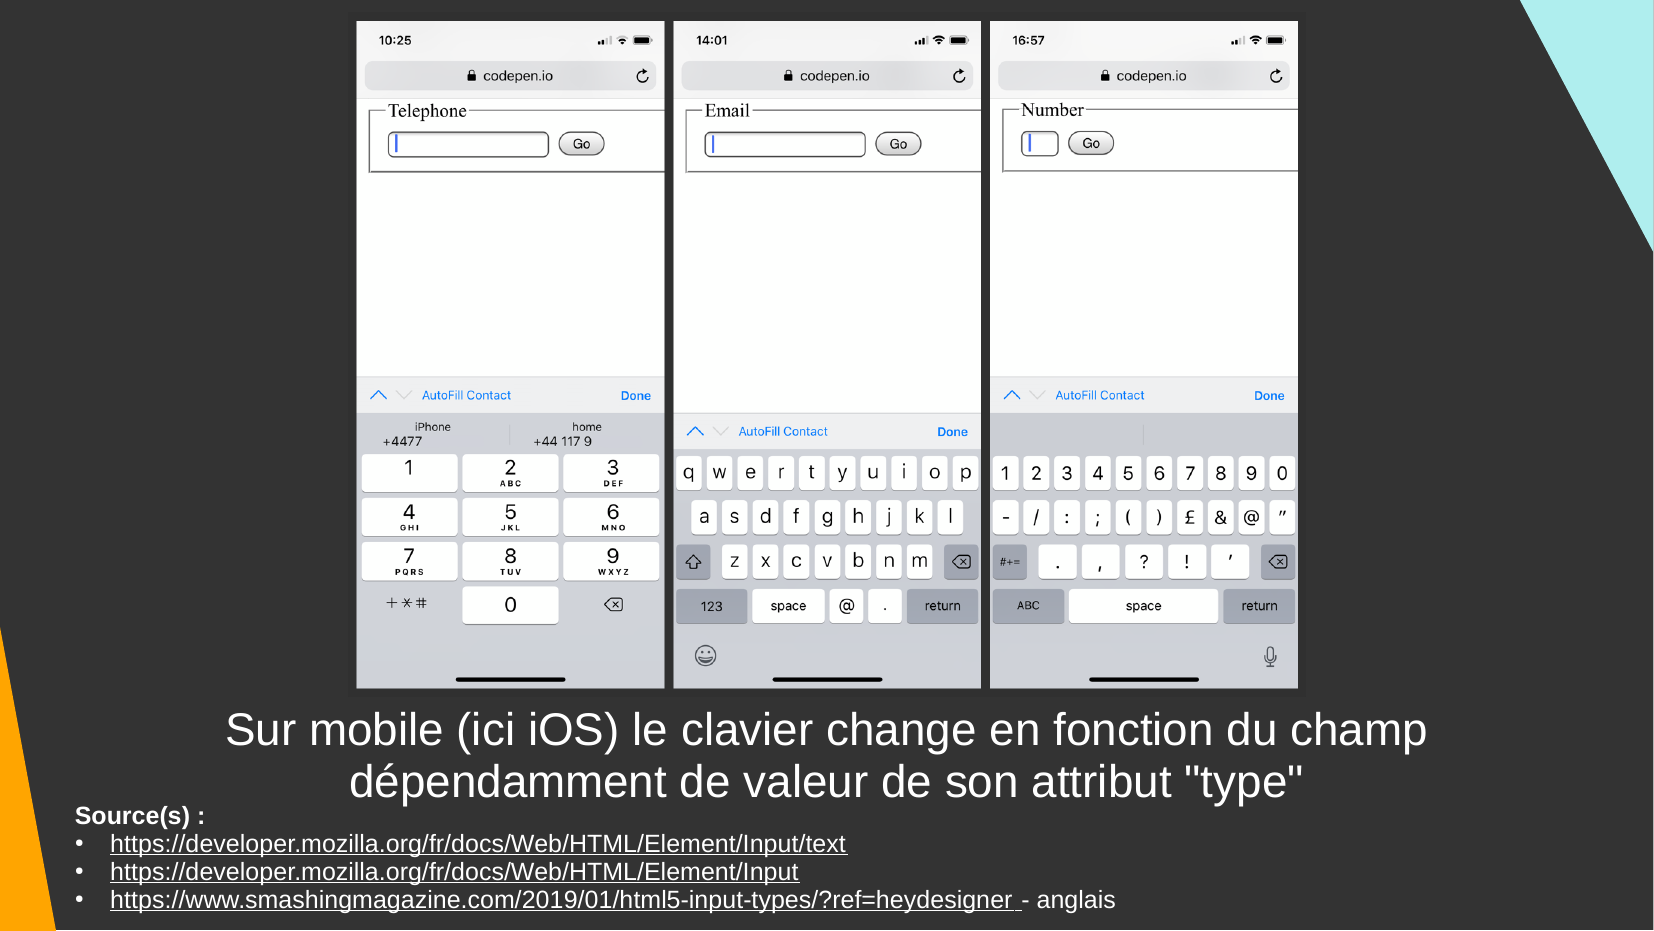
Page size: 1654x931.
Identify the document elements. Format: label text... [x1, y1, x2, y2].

text_box [0, 627, 57, 931]
text_box [1519, 0, 1654, 254]
title Sur mobile (ici iOS) le clavier change en fonction du champ dépendamment de valeur de son attribut "type" [126, 704, 1527, 807]
text_box Source(s) : https://developer.mozilla.org/fr/docs/Web/HTML/Element/Input/text https://developer.mozilla.org/fr/docs/Web/HTML/Element/Input https://www.smashingmagazine.com/2019/01/html5-input-types/?ref=heydesigner - anglais [60, 794, 1546, 931]
picture [348, 12, 1306, 697]
